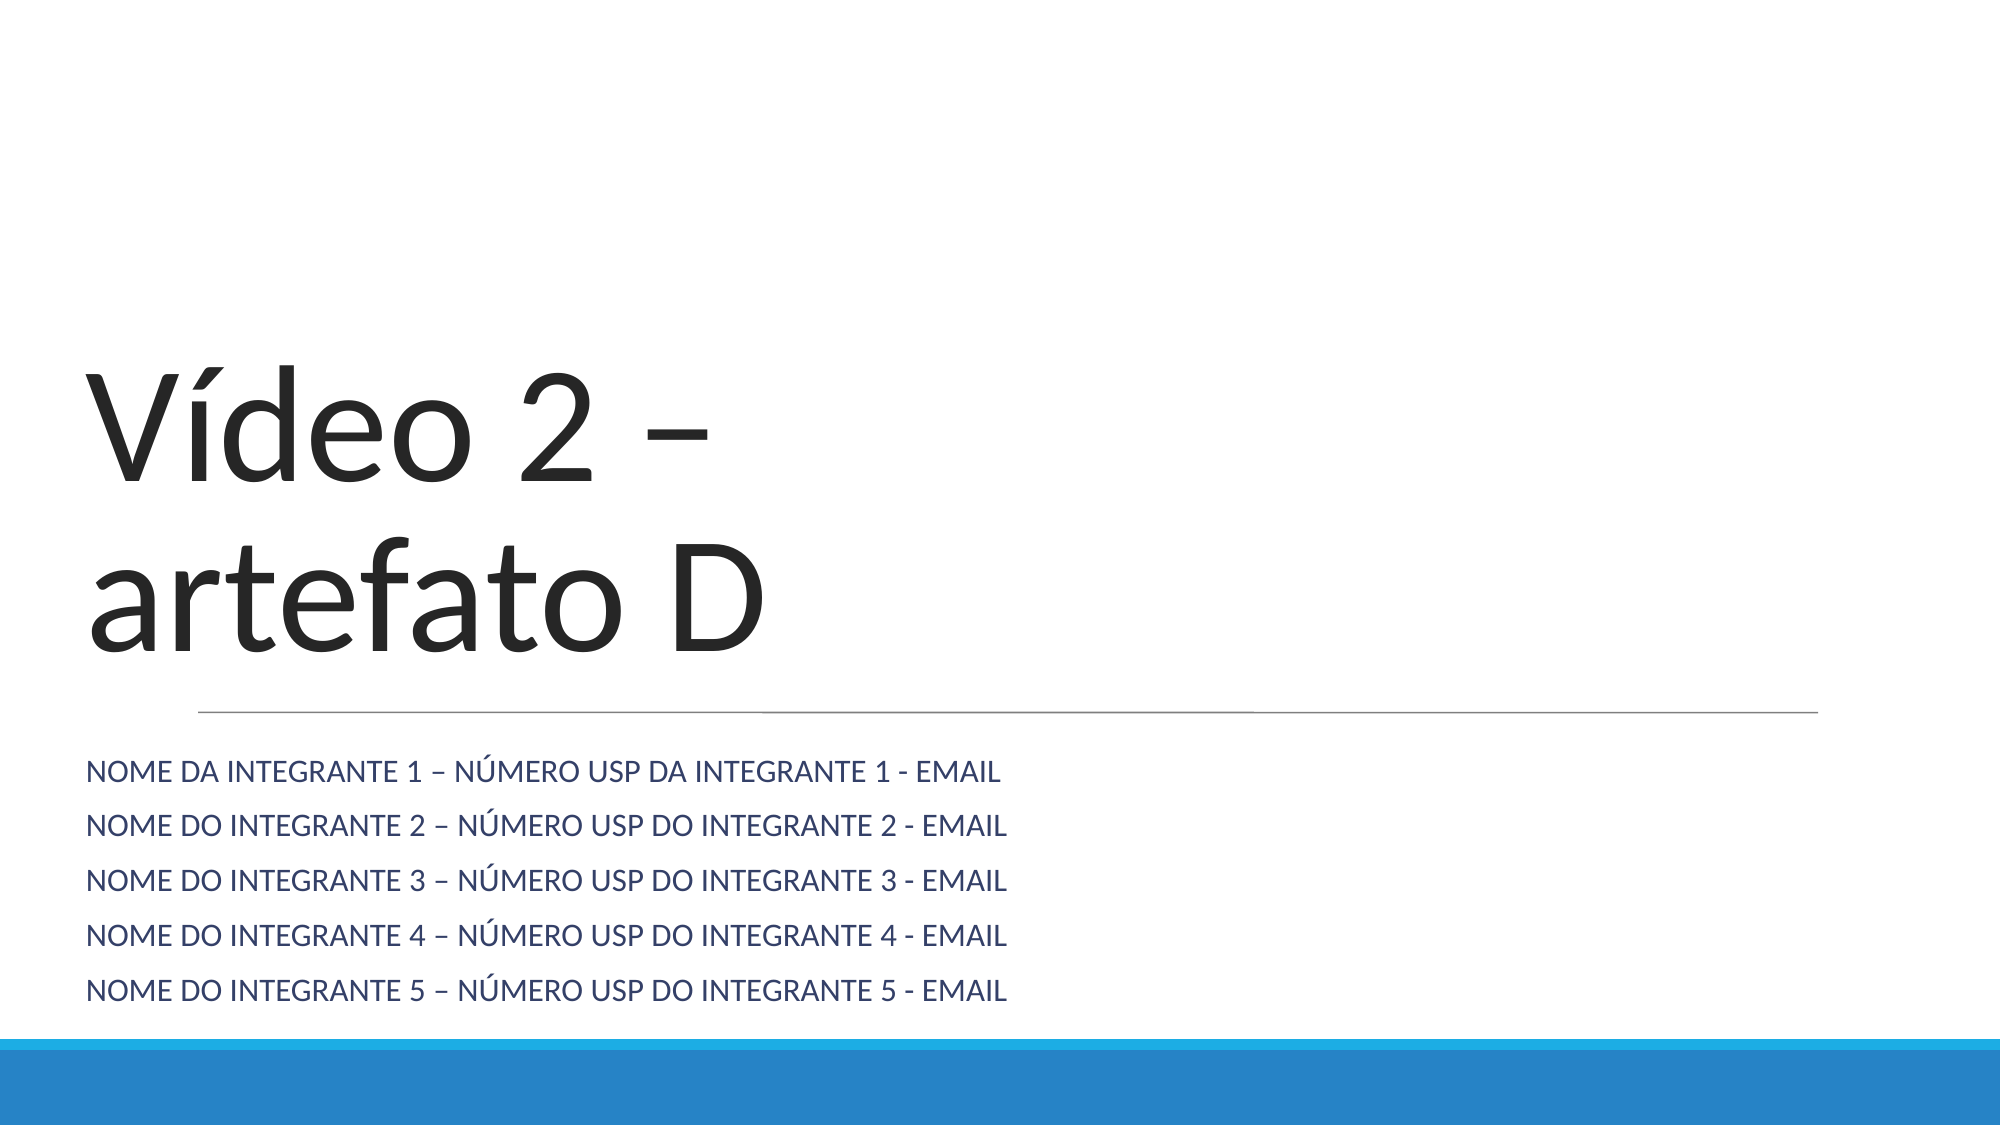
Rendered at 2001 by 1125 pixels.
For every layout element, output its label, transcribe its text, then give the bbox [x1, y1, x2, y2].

title Vídeo 2 – artefato D [70, 301, 1354, 693]
subtitle NOME DA INTEGRANTE 1 – NÚMERO USP DA INTEGRANTE 1 - EMAIL NOME DO INTEGRANTE 2 – NÚMERO USP DO INTEGRANTE 2 - EMAIL NOME DO INTEGRANTE 3 – NÚMERO USP DO INTEGRANTE 3 - EMAIL NOME DO INTEGRANTE 4 – NÚMERO USP DO INTEGRANTE 4 - EMAIL NOME DO INTEGRANTE 5 – NÚMERO USP DO INTEGRANTE 5 - EMAIL [70, 746, 1880, 1018]
